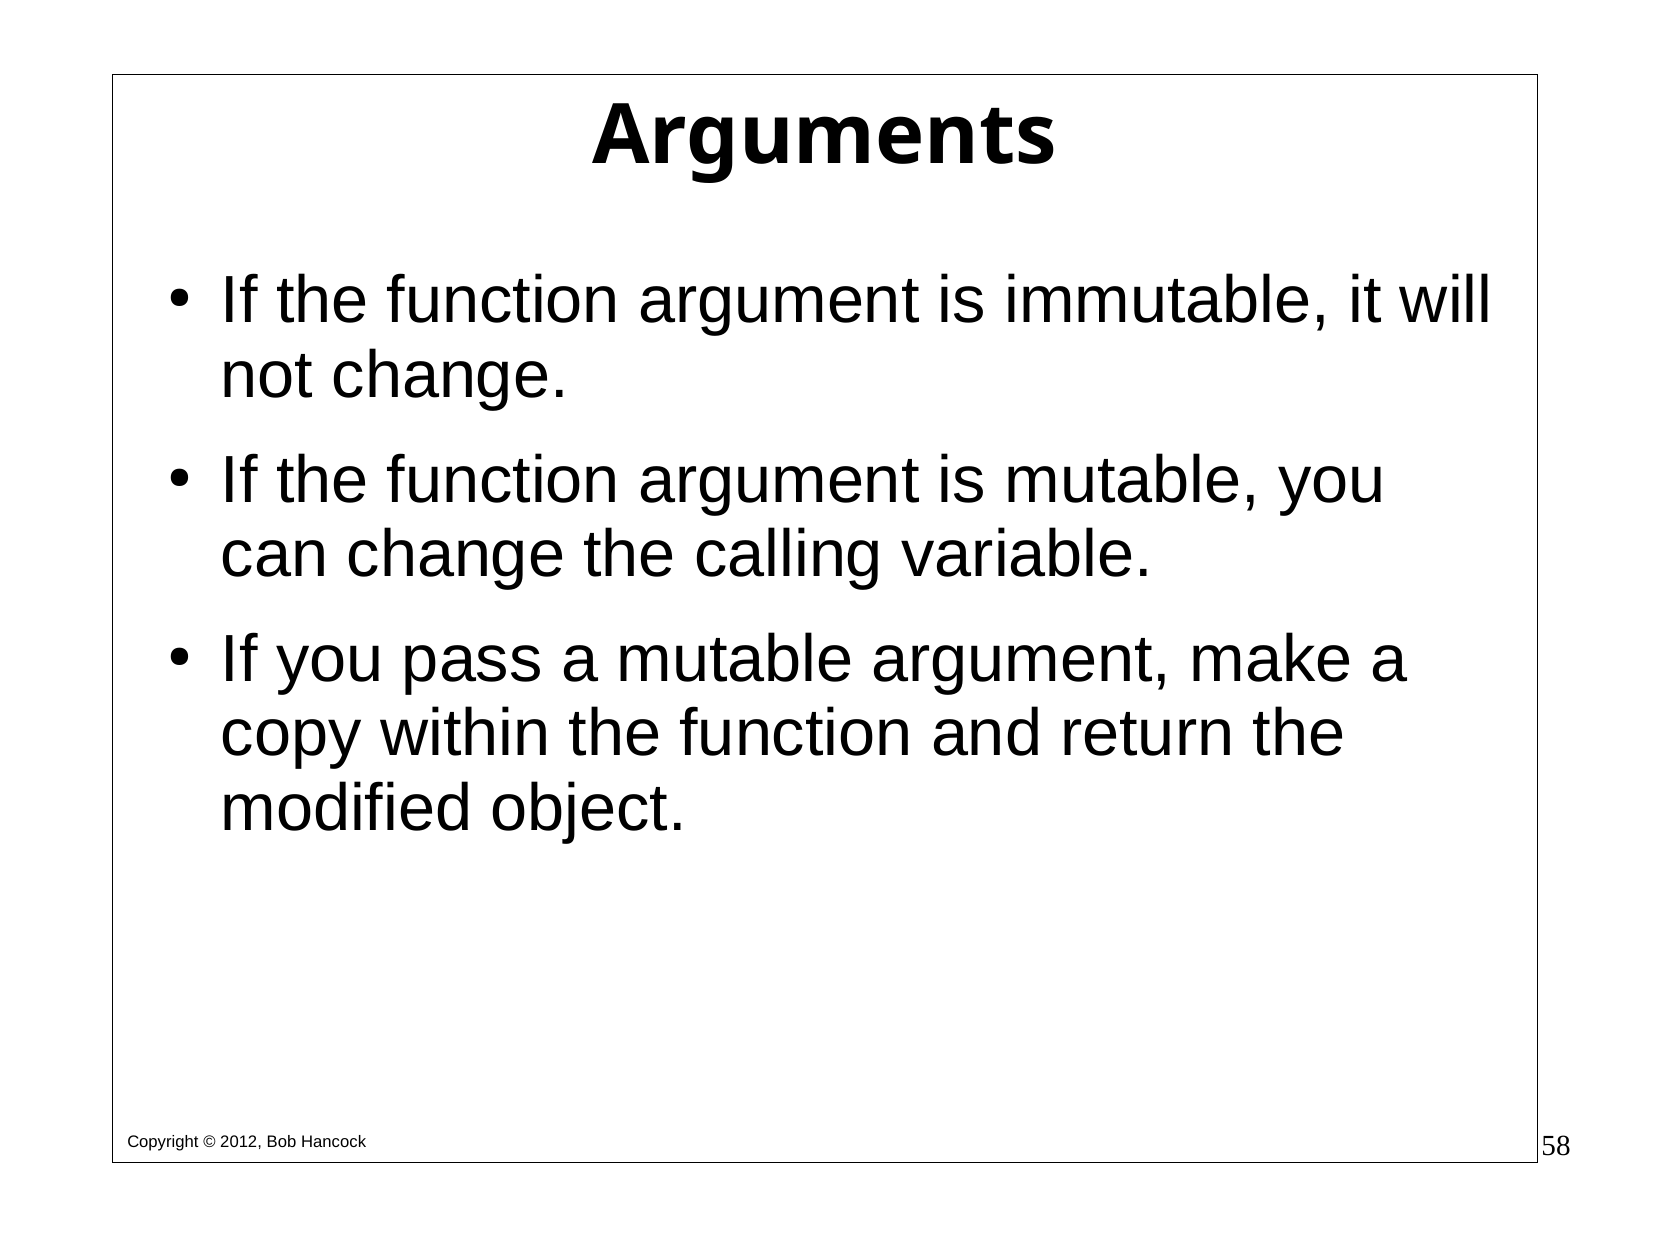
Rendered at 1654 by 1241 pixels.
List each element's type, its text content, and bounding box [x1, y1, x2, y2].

title Arguments [112, 75, 1538, 188]
text_box Copyright © 2012, Bob Hancock [112, 1125, 382, 1159]
list If the function argument is immutable, it will not change. If the function argument is mutable, you can change the calling variable. If you pass a mutable argument, make a copy within the function and return the modified object. [150, 262, 1501, 1126]
